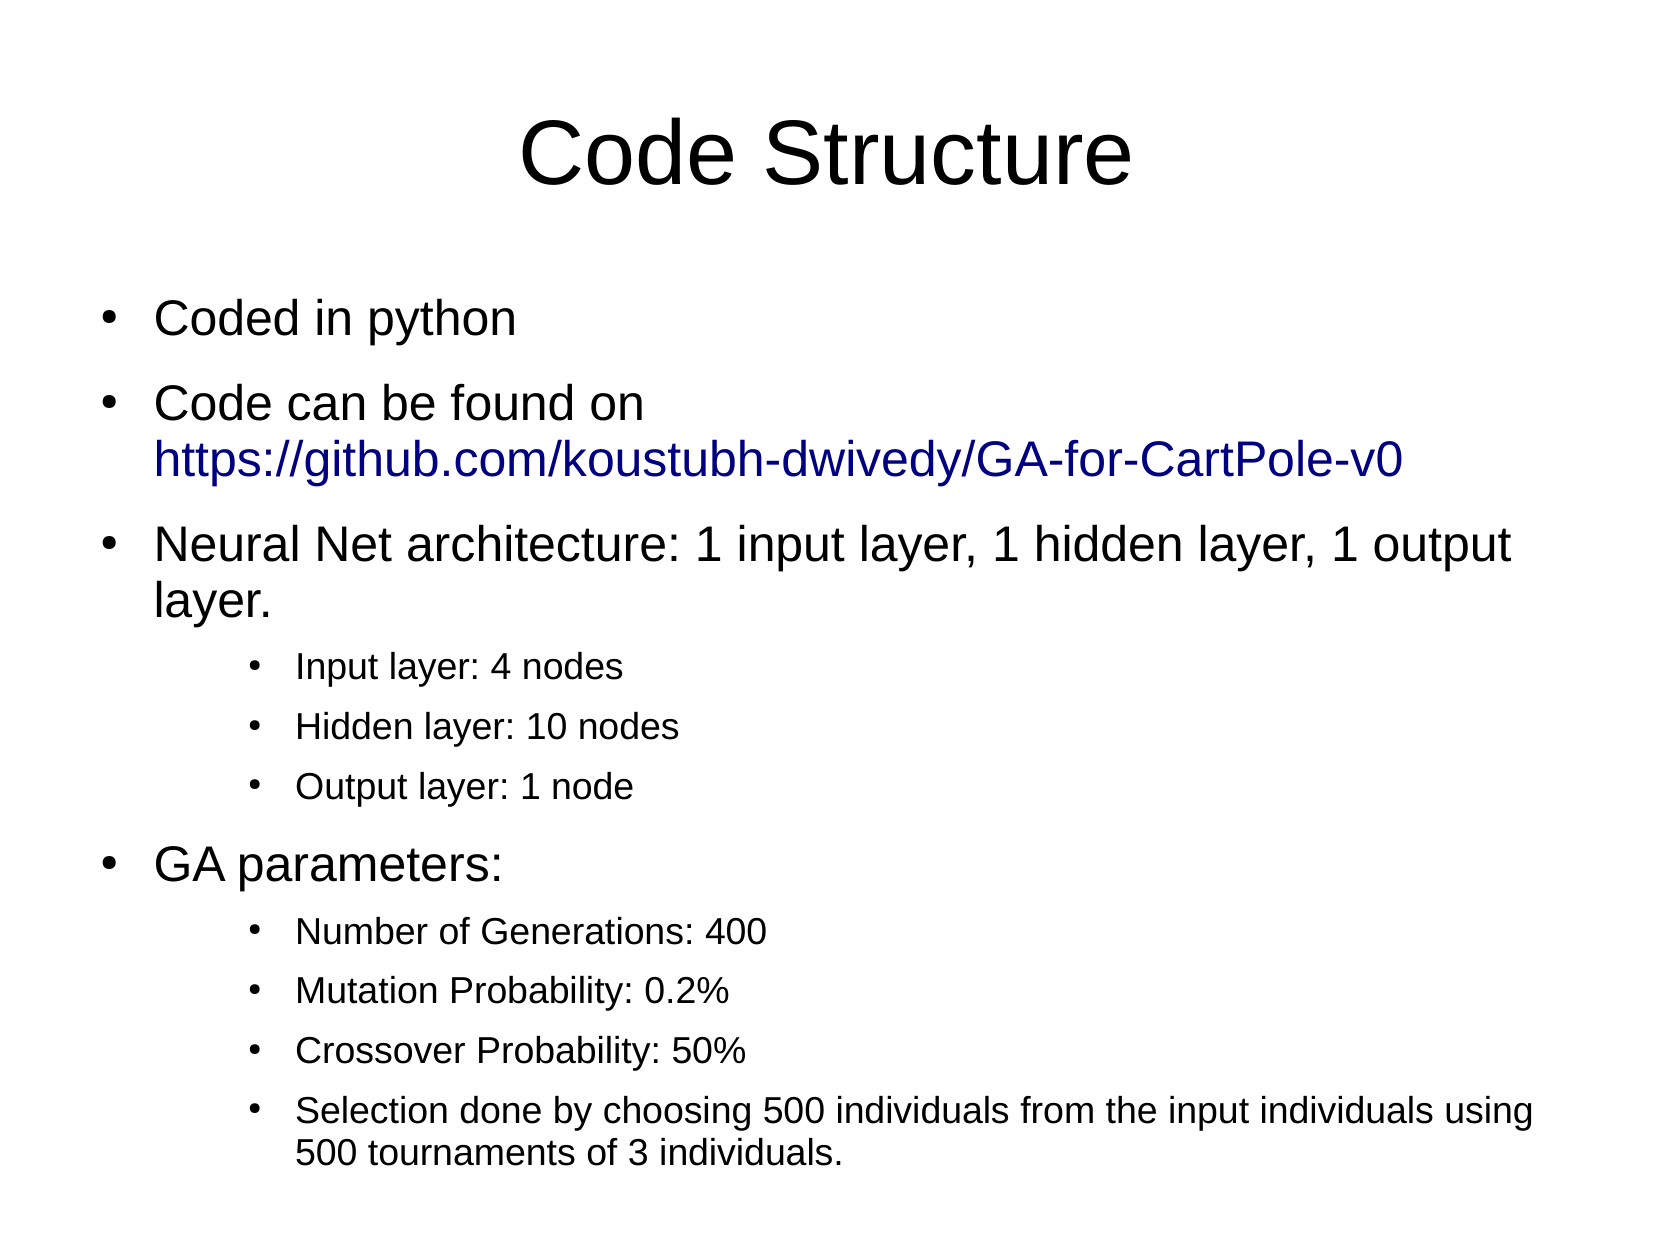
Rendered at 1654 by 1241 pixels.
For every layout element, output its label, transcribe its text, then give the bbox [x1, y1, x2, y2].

title Code Structure [82, 49, 1571, 257]
list Coded in python Code can be found on https://github.com/koustubh-dwivedy/GA-for-CartPole-v0 Neural Net architecture: 1 input layer, 1 hidden layer, 1 output layer. Input layer: 4 nodes Hidden layer: 10 nodes Output layer: 1 node GA parameters: Number of Generations: 400 Mutation Probability: 0.2% Crossover Probability: 50% Selection done by choosing 500 individuals from the input individuals using 500 tournaments of 3 individuals. [82, 290, 1571, 1193]
